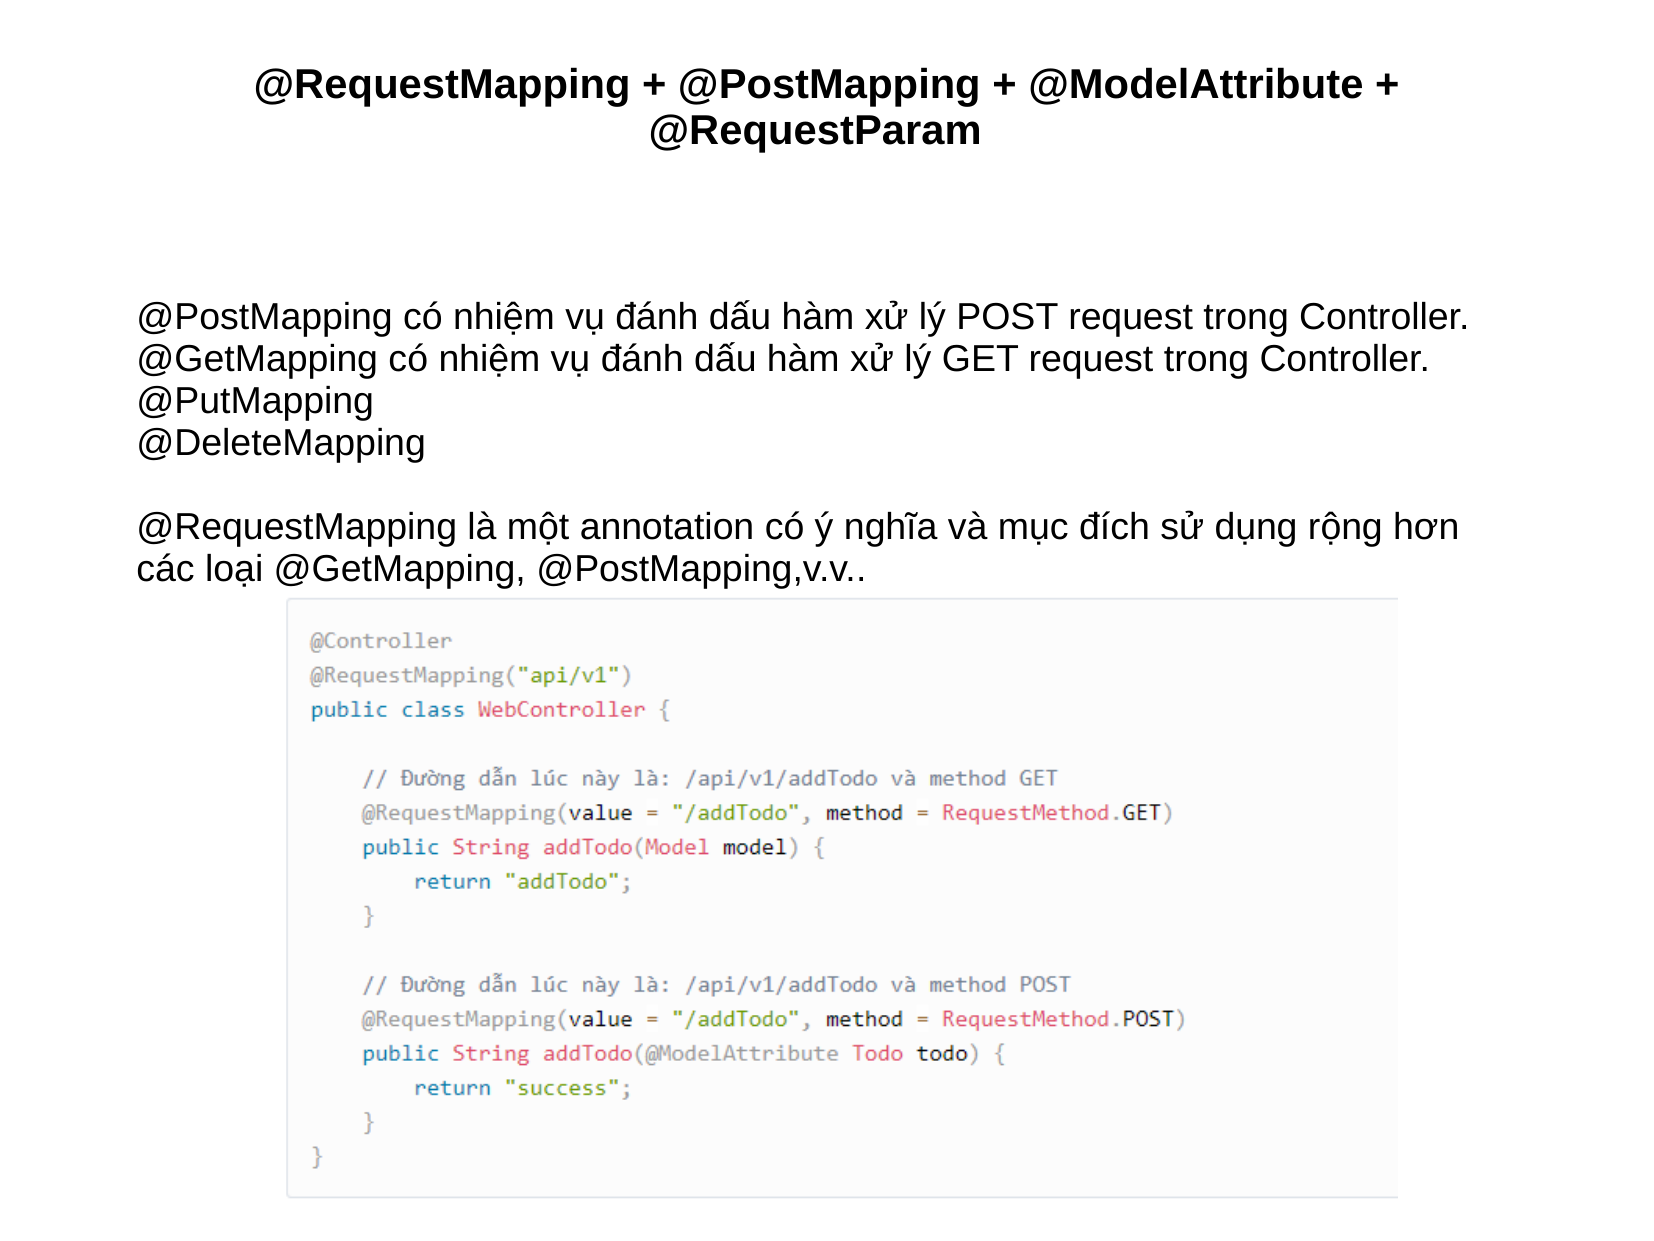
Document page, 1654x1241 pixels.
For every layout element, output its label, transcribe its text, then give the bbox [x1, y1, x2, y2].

text_box @PostMapping có nhiệm vụ đánh dấu hàm xử lý POST request trong Controller. @GetMapping có nhiệm vụ đánh dấu hàm xử lý GET request trong Controller. @PutMapping @DeleteMapping @RequestMapping là một annotation có ý nghĩa và mục đích sử dụng rộng hơn các loại @GetMapping, @PostMapping,v.v.. [121, 288, 1486, 598]
picture [285, 592, 1398, 1201]
title @RequestMapping + @PostMapping + @ModelAttribute + @RequestParam [82, 49, 1571, 166]
